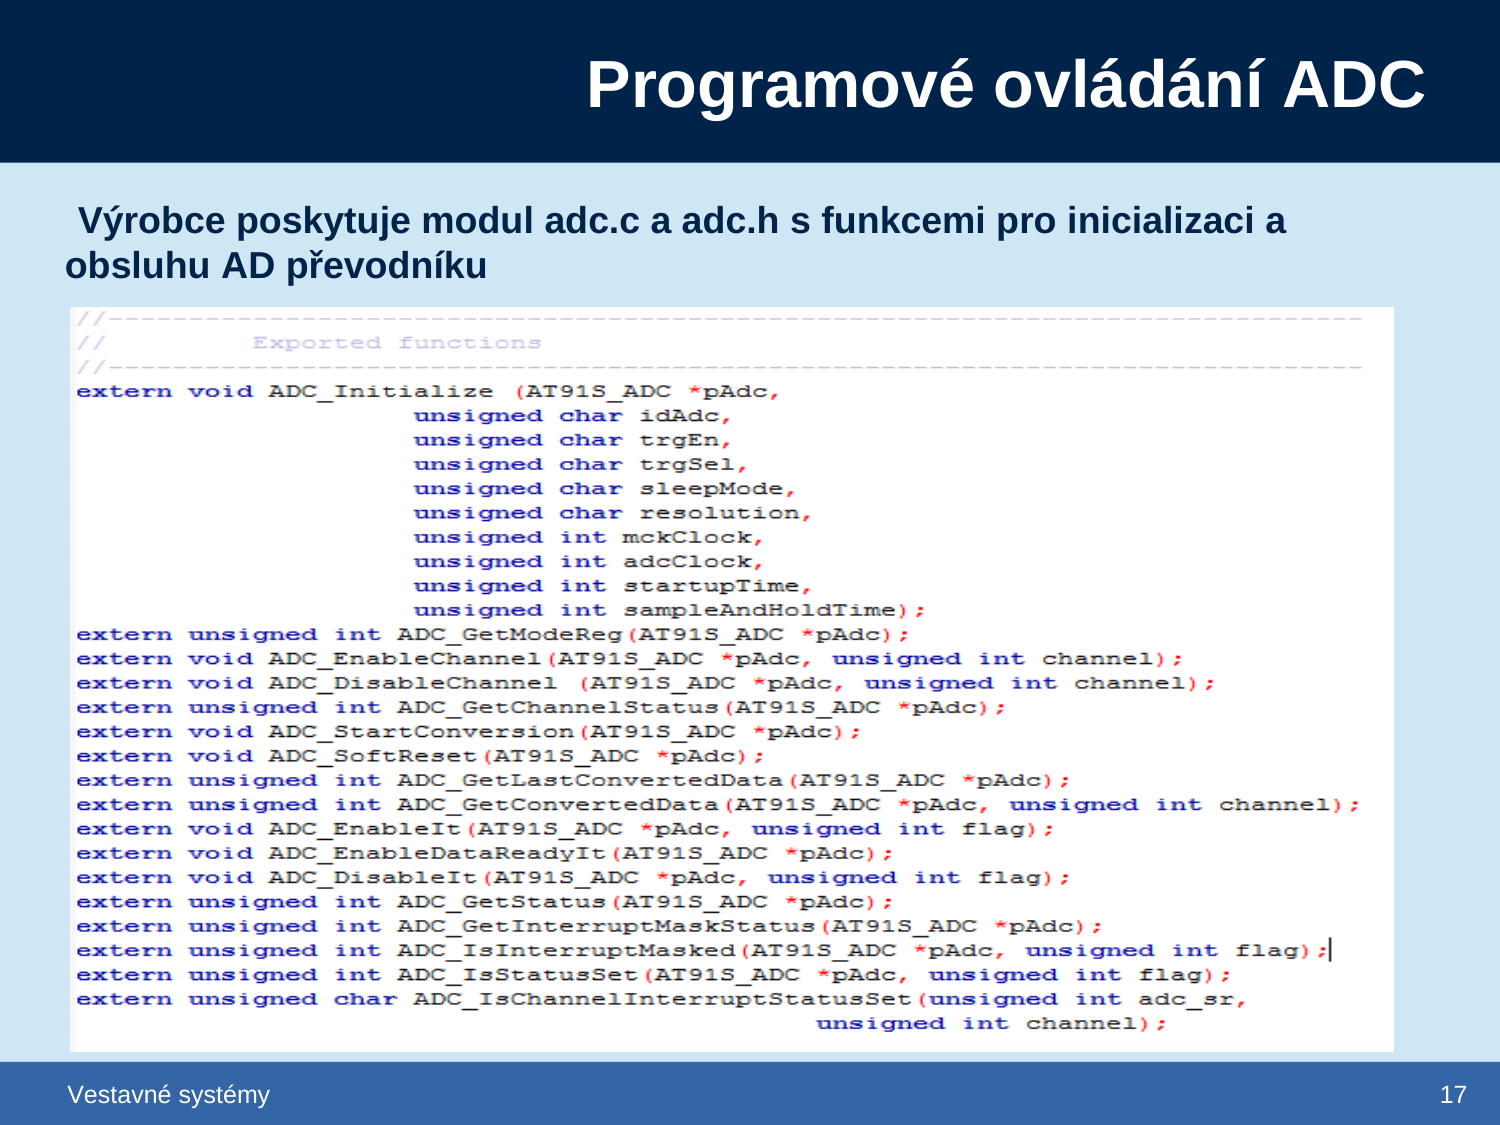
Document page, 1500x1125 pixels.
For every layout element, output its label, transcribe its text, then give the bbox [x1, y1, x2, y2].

list Výrobce poskytuje modul adc.c a adc.h s funkcemi pro inicializaci a obsluhu AD převodníku [50, 187, 1450, 296]
title Programové ovládání ADC [47, 0, 1443, 164]
picture [70, 307, 1394, 1052]
